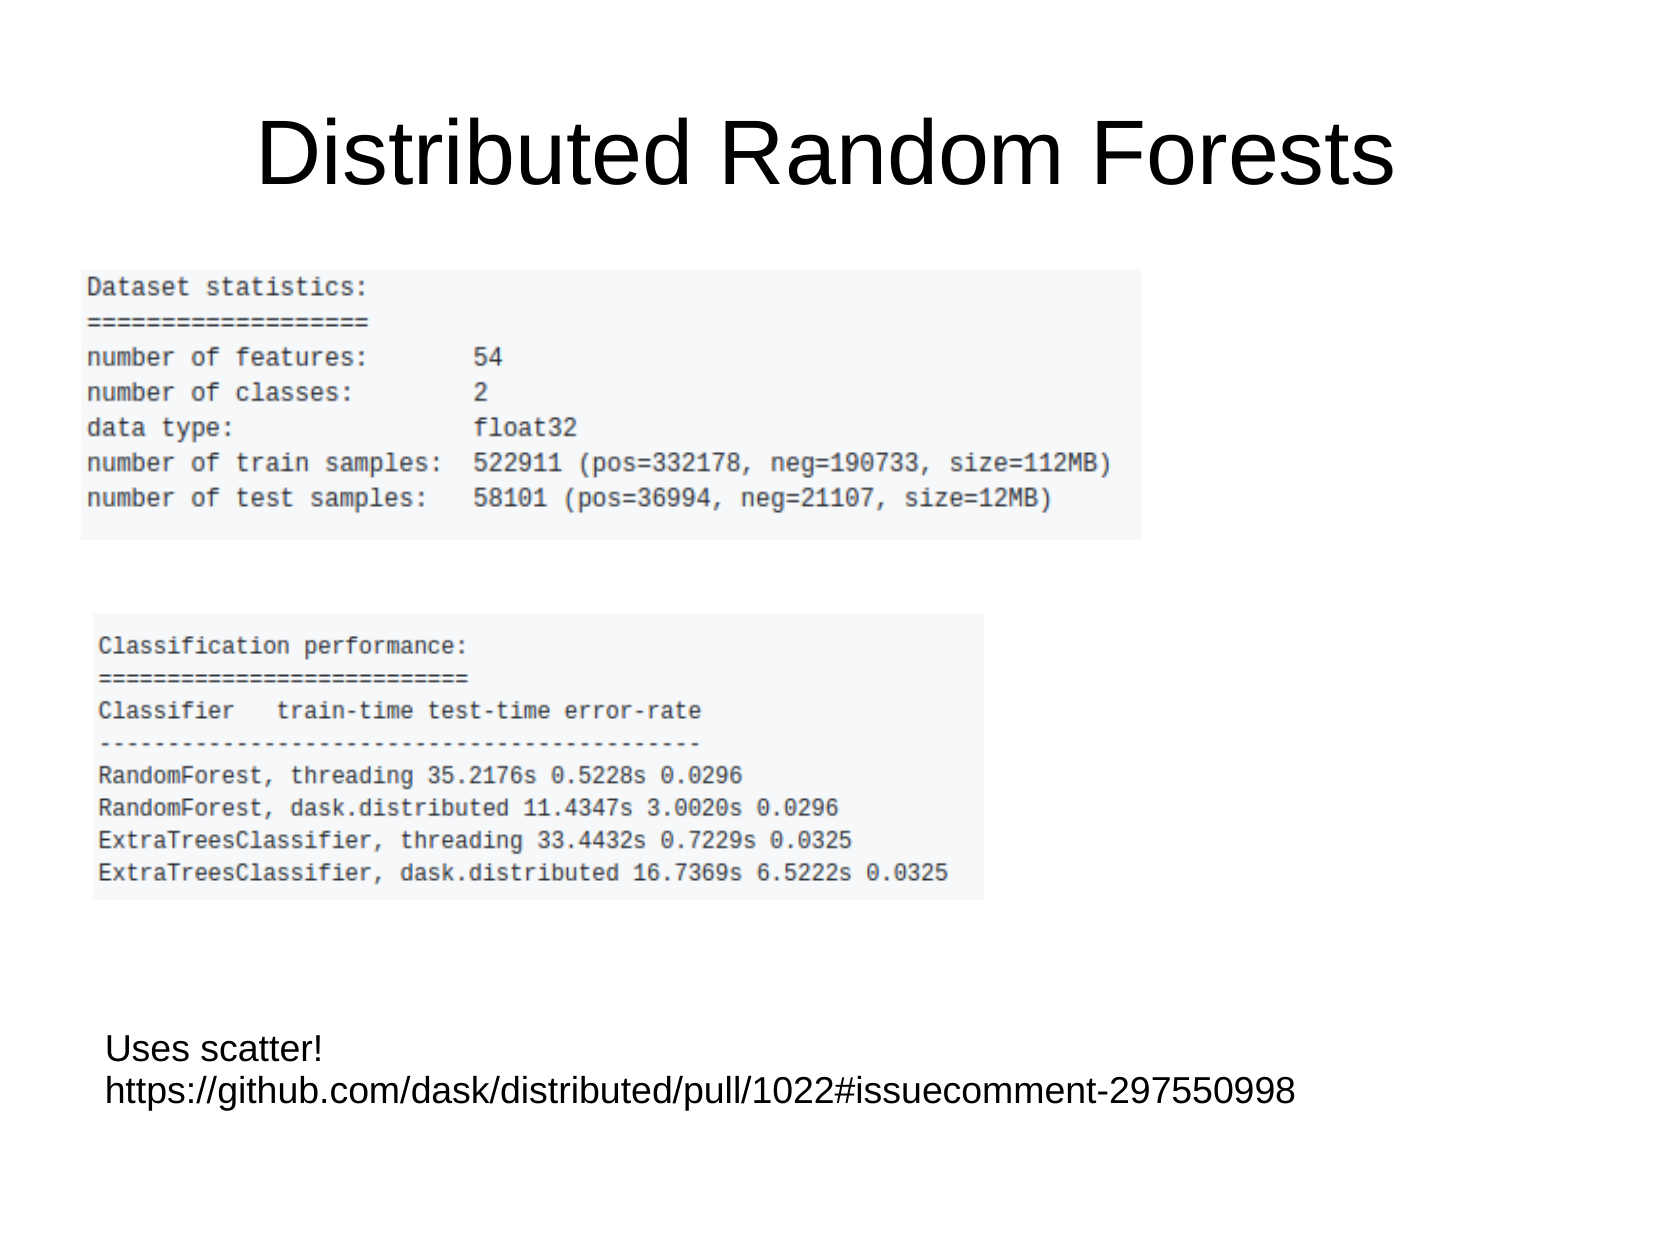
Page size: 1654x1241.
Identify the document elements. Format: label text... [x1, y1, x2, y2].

title Distributed Random Forests [82, 49, 1571, 257]
picture [93, 614, 984, 901]
text_box Uses scatter! https://github.com/dask/distributed/pull/1022#issuecomment-297550998 [90, 1020, 1312, 1119]
picture [81, 269, 1142, 541]
